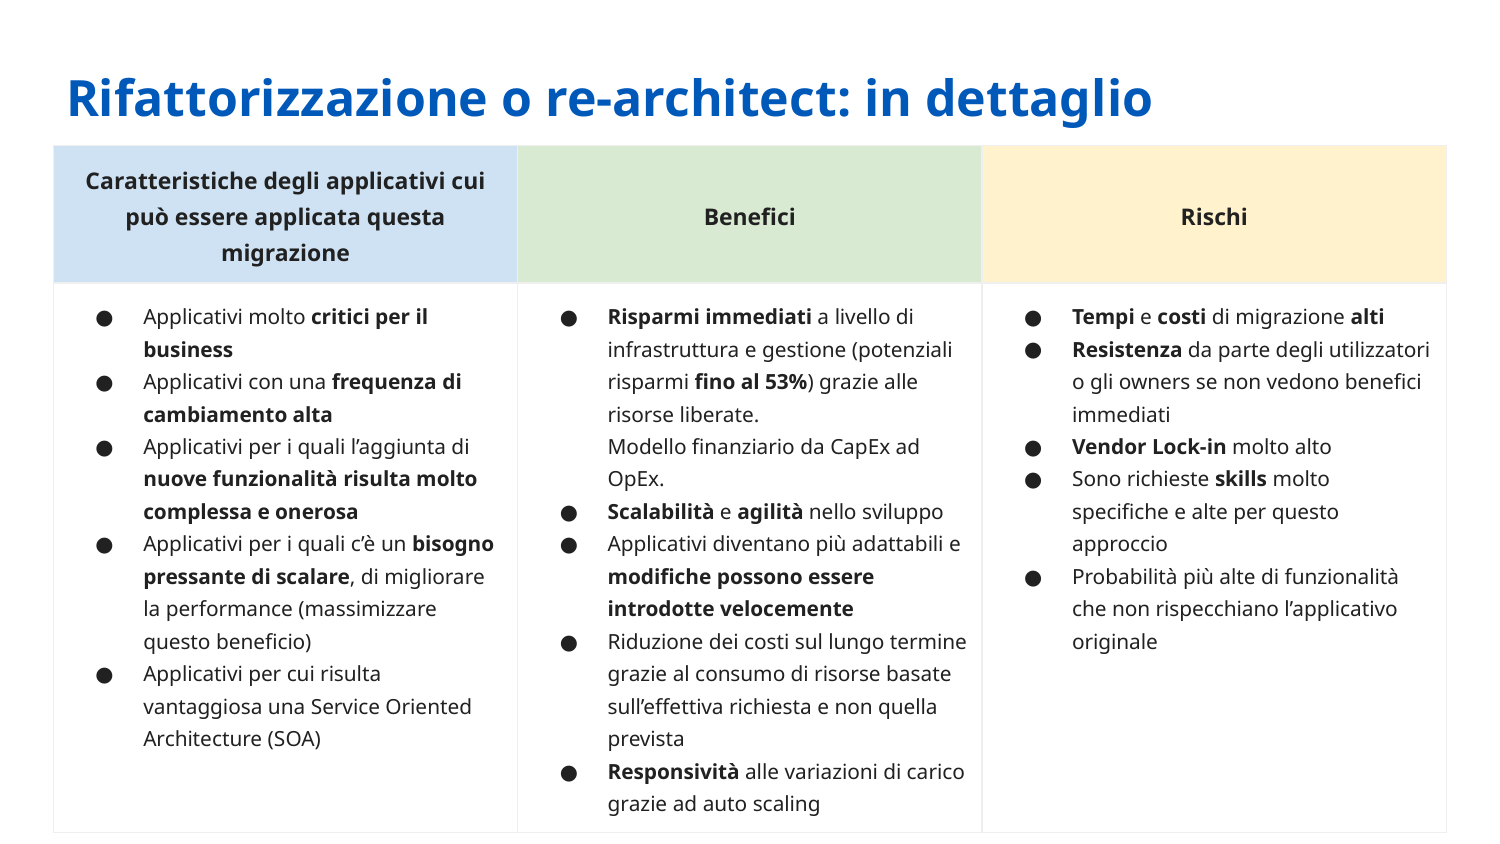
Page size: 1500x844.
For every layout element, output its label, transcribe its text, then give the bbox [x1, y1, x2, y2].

table_cell Applicativi molto critici per il business Applicativi con una frequenza di cambiamento alta Applicativi per i quali l’aggiunta di nuove funzionalità risulta molto complessa e onerosa Applicativi per i quali c’è un bisogno pressante di scalare, di migliorare la performance (massimizzare questo beneficio) Applicativi per cui risulta vantaggiosa una Service Oriented Architecture (SOA) [54, 284, 517, 832]
table_header Benefici [518, 146, 981, 282]
title Rifattorizzazione o re-architect: in dettaglio [51, 51, 1449, 146]
table_header Caratteristiche degli applicativi cui può essere applicata questa migrazione [54, 146, 517, 282]
table_header Rischi [983, 146, 1446, 282]
table_cell Tempi e costi di migrazione alti Resistenza da parte degli utilizzatori o gli owners se non vedono benefici immediati Vendor Lock-in molto alto Sono richieste skills molto specifiche e alte per questo approccio Probabilità più alte di funzionalità che non rispecchiano l’applicativo originale [983, 284, 1446, 832]
table_cell Risparmi immediati a livello di infrastruttura e gestione (potenziali risparmi fino al 53%) grazie alle risorse liberate. Modello finanziario da CapEx ad OpEx. Scalabilità e agilità nello sviluppo Applicativi diventano più adattabili e modifiche possono essere introdotte velocemente Riduzione dei costi sul lungo termine grazie al consumo di risorse basate sull’effettiva richiesta e non quella prevista Responsività alle variazioni di carico grazie ad auto scaling [518, 284, 981, 832]
